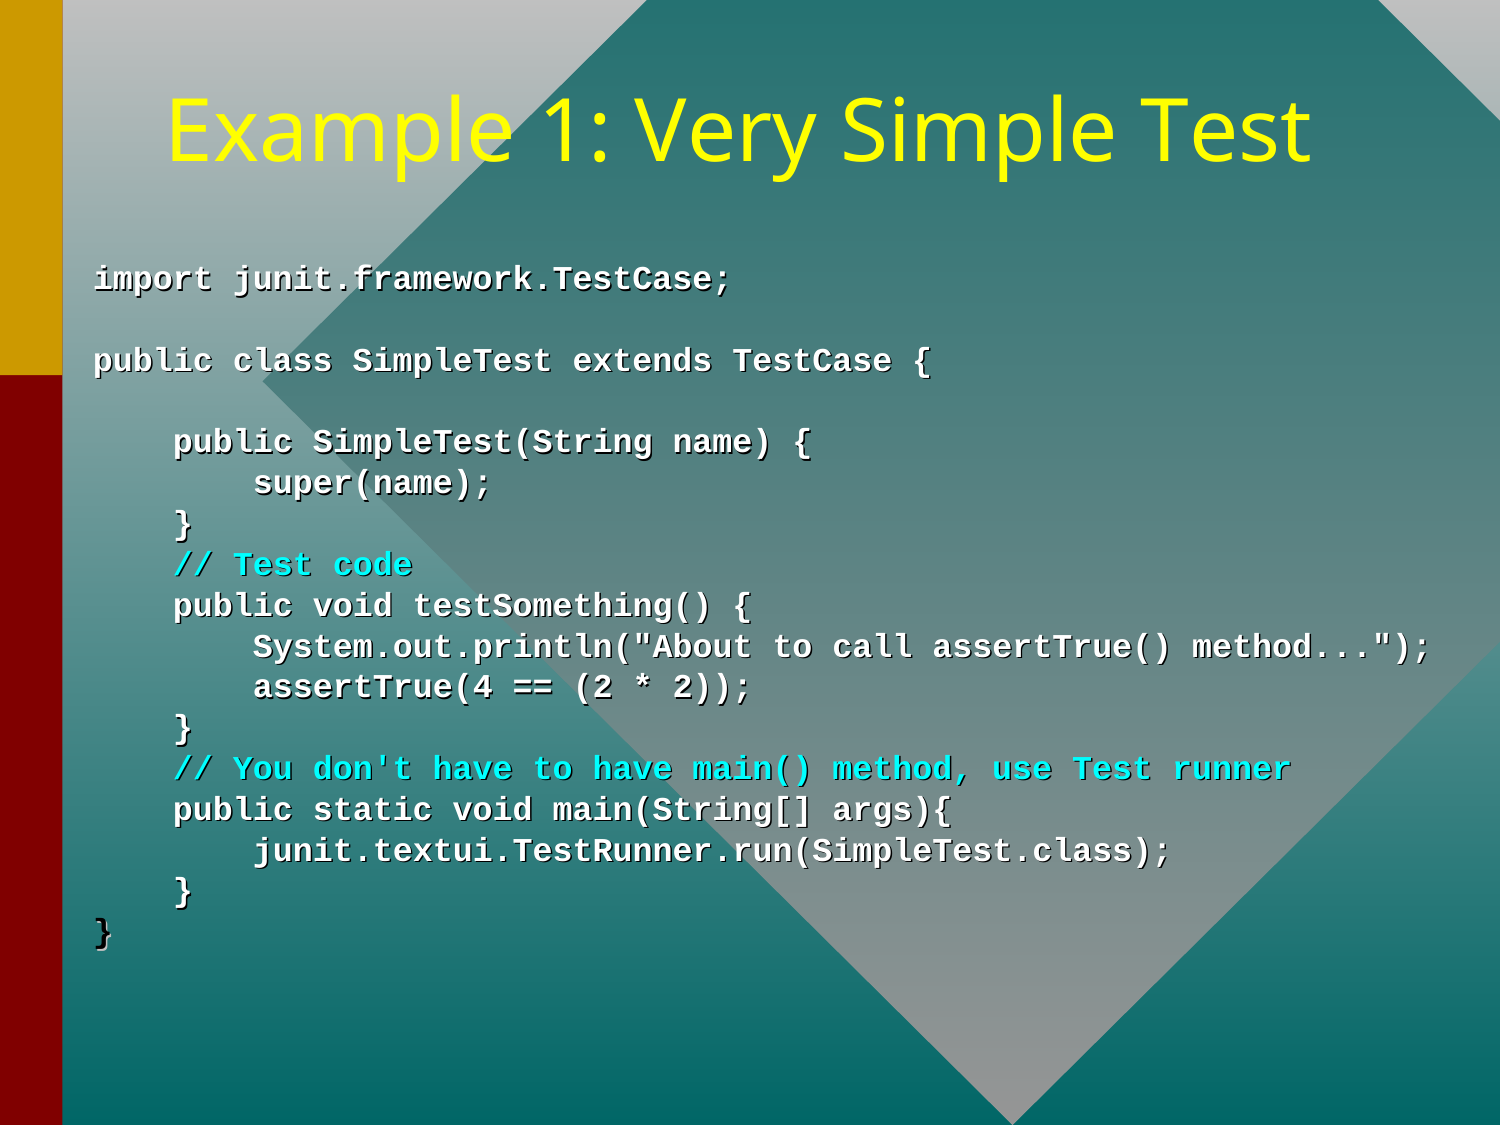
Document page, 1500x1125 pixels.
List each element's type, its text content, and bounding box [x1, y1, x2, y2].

title Example 1: Very Simple Test [150, 37, 1351, 225]
list import junit.framework.TestCase; public class SimpleTest extends TestCase { public SimpleTest(String name) { super(name); } // Test code public void testSomething() { System.out.println("About to call assertTrue() method..."); assertTrue(4 == (2 * 2)); } // You don't have to have main() method, use Test runner public static void main(String[] args){ junit.textui.TestRunner.run(SimpleTest.class); } } [75, 254, 1500, 1125]
